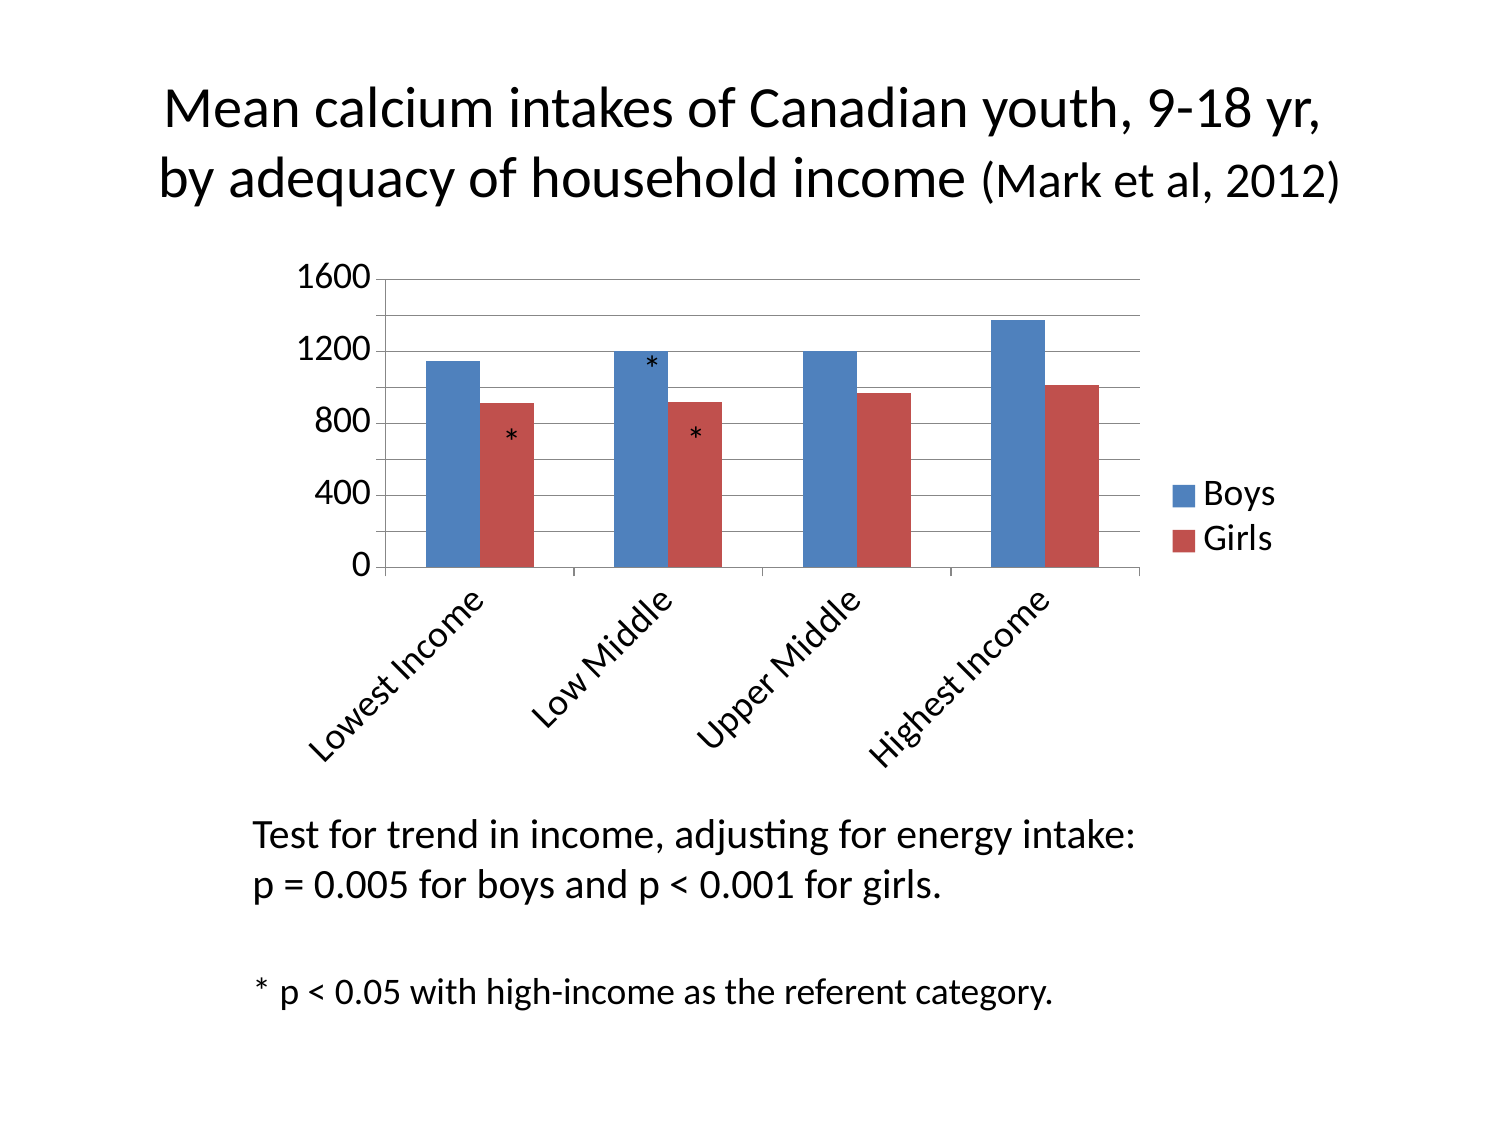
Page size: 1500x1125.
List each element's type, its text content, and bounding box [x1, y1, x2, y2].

text_box * [671, 408, 719, 469]
text_box * [487, 410, 535, 471]
text_box Test for trend in income, adjusting for energy intake: p = 0.005 for boys and p < 0.001 for girls. * p < 0.05 with high-income as the referent category. [237, 799, 1329, 1060]
text_box * [628, 337, 675, 398]
title Mean calcium intakes of Canadian youth, 9-18 yr, by adequacy of household income (Mark et al, 2012) [75, 45, 1425, 233]
chart [275, 249, 1300, 788]
